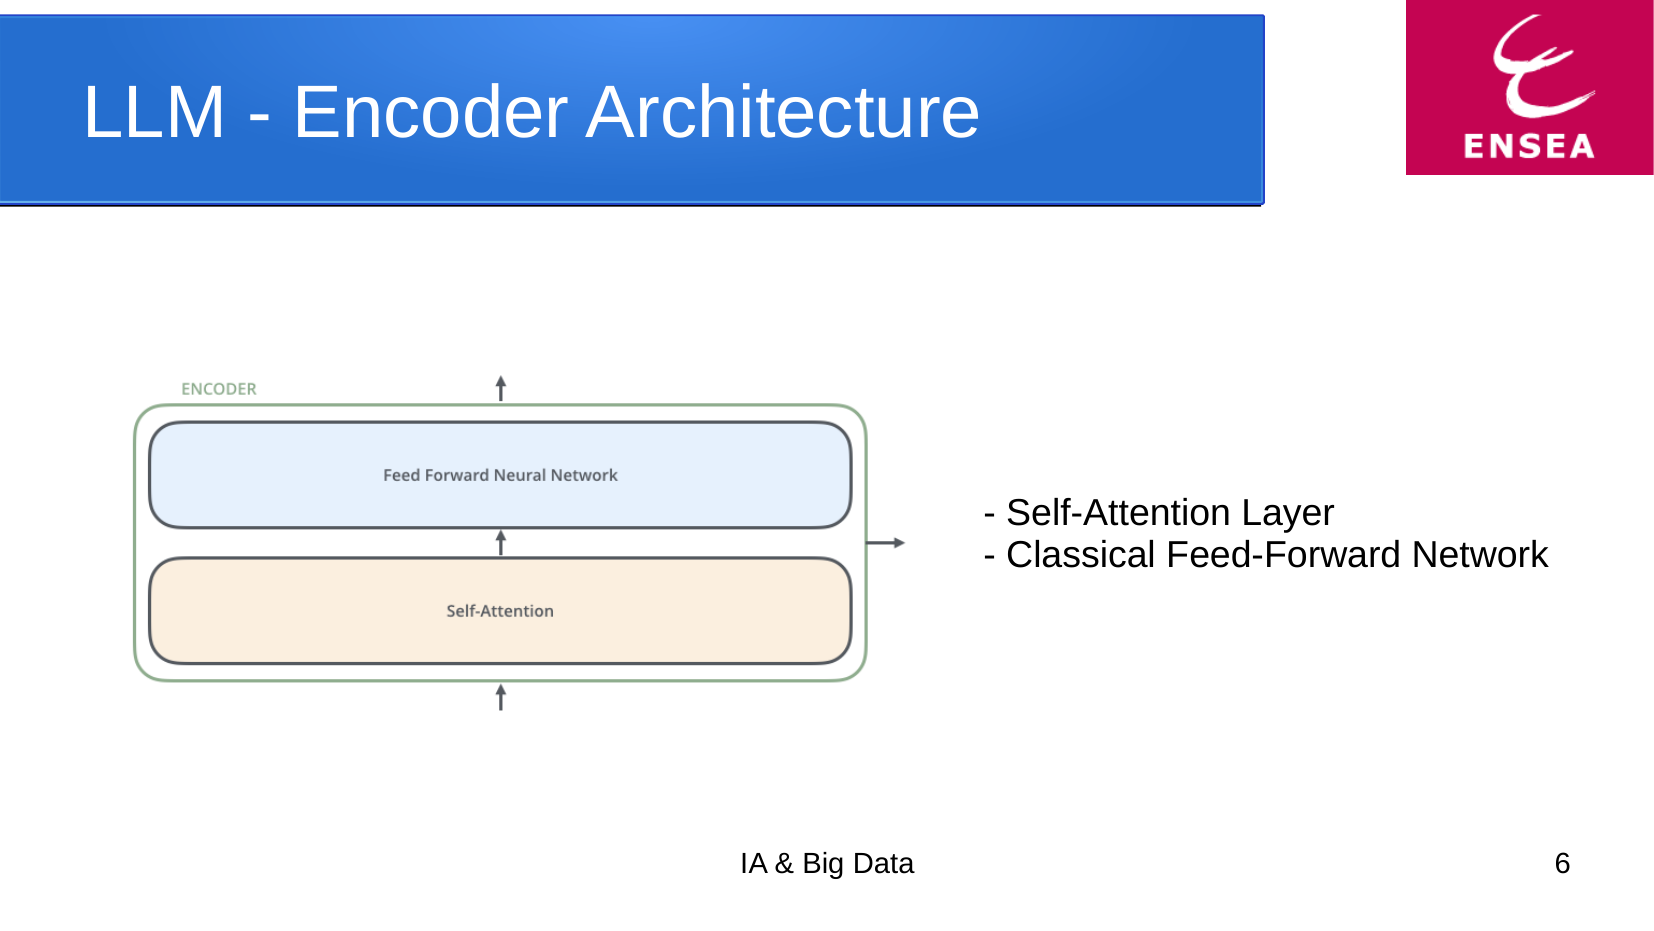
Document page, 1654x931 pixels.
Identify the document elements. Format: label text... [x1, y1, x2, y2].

picture [1406, 0, 1654, 175]
text_box - Self-Attention Layer - Classical Feed-Forward Network [968, 484, 1577, 626]
picture [47, 330, 958, 745]
title LLM - Encoder Architecture [82, 35, 1235, 189]
